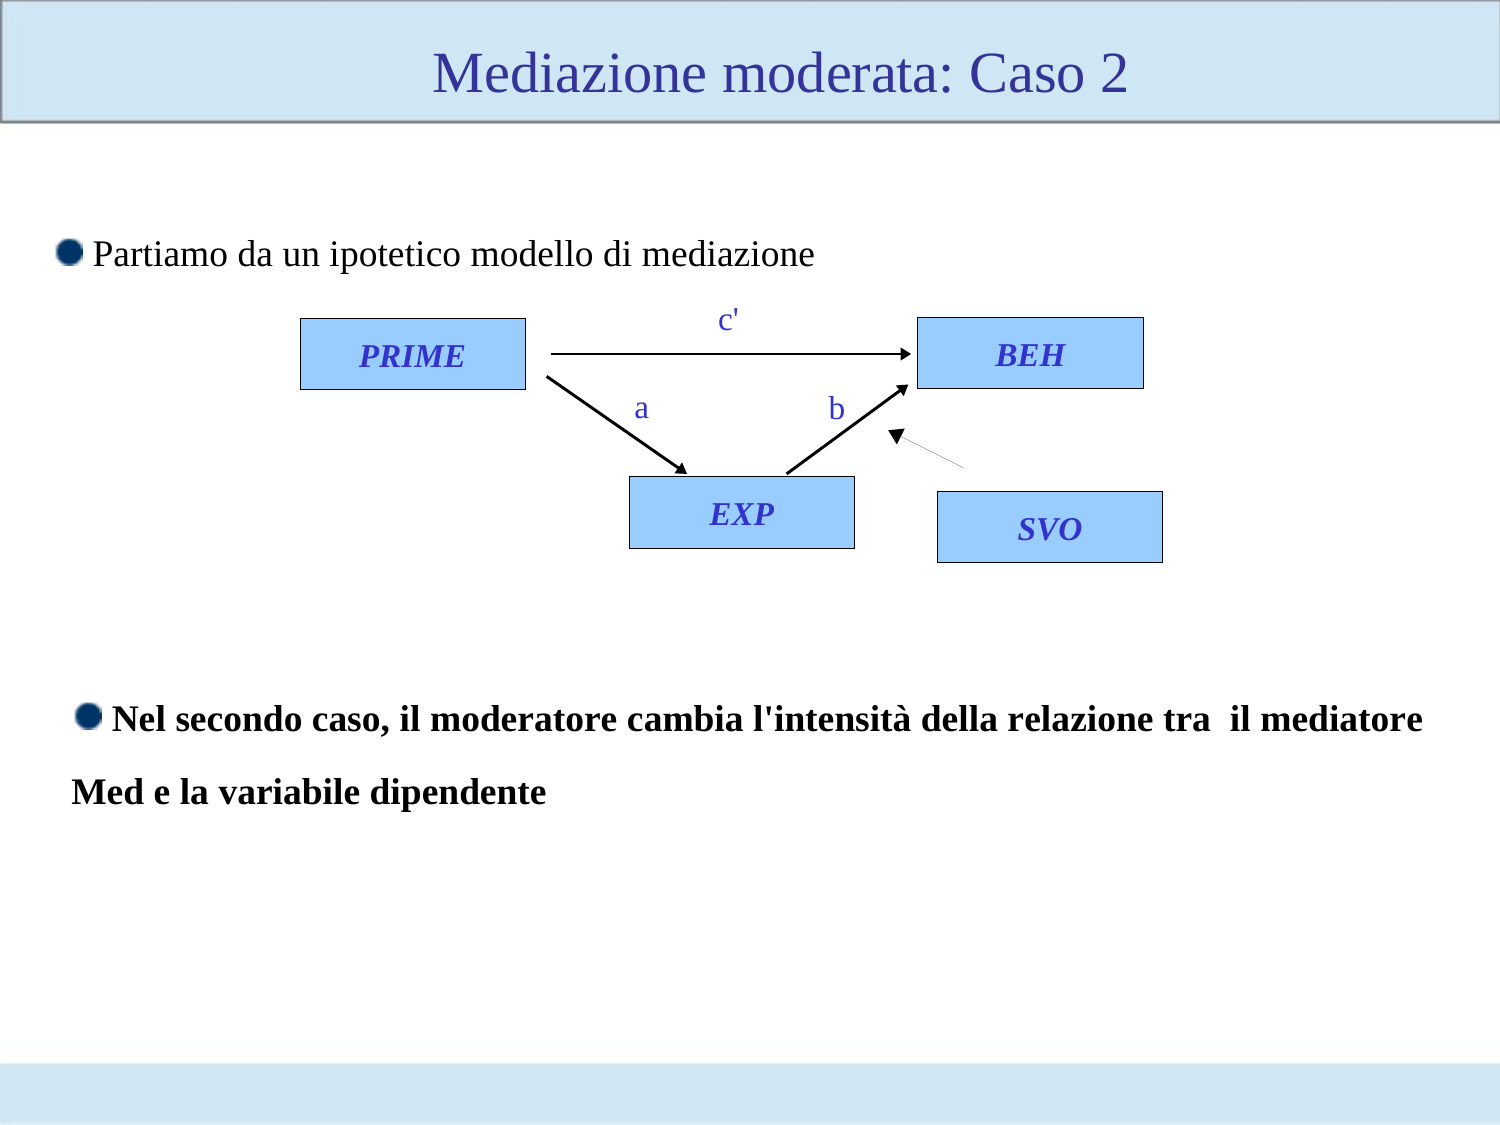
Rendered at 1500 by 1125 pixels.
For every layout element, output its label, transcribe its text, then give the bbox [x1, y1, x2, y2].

text_box BEH [917, 317, 1144, 389]
picture [0, 0, 1500, 1125]
text_box a [545, 378, 736, 486]
text_box Nel secondo caso, il moderatore cambia l'intensità della relazione tra il mediatore Med e la variabile dipendente [56, 652, 1482, 820]
text_box SVO [937, 491, 1163, 563]
text_box EXP [629, 476, 855, 549]
text_box Partiamo da un ipotetico modello di mediazione [37, 187, 1463, 408]
title Mediazione moderata: Caso 2 [249, 21, 1313, 117]
text_box b [736, 378, 938, 488]
text_box PRIME [300, 318, 526, 390]
text_box c' [631, 289, 826, 378]
